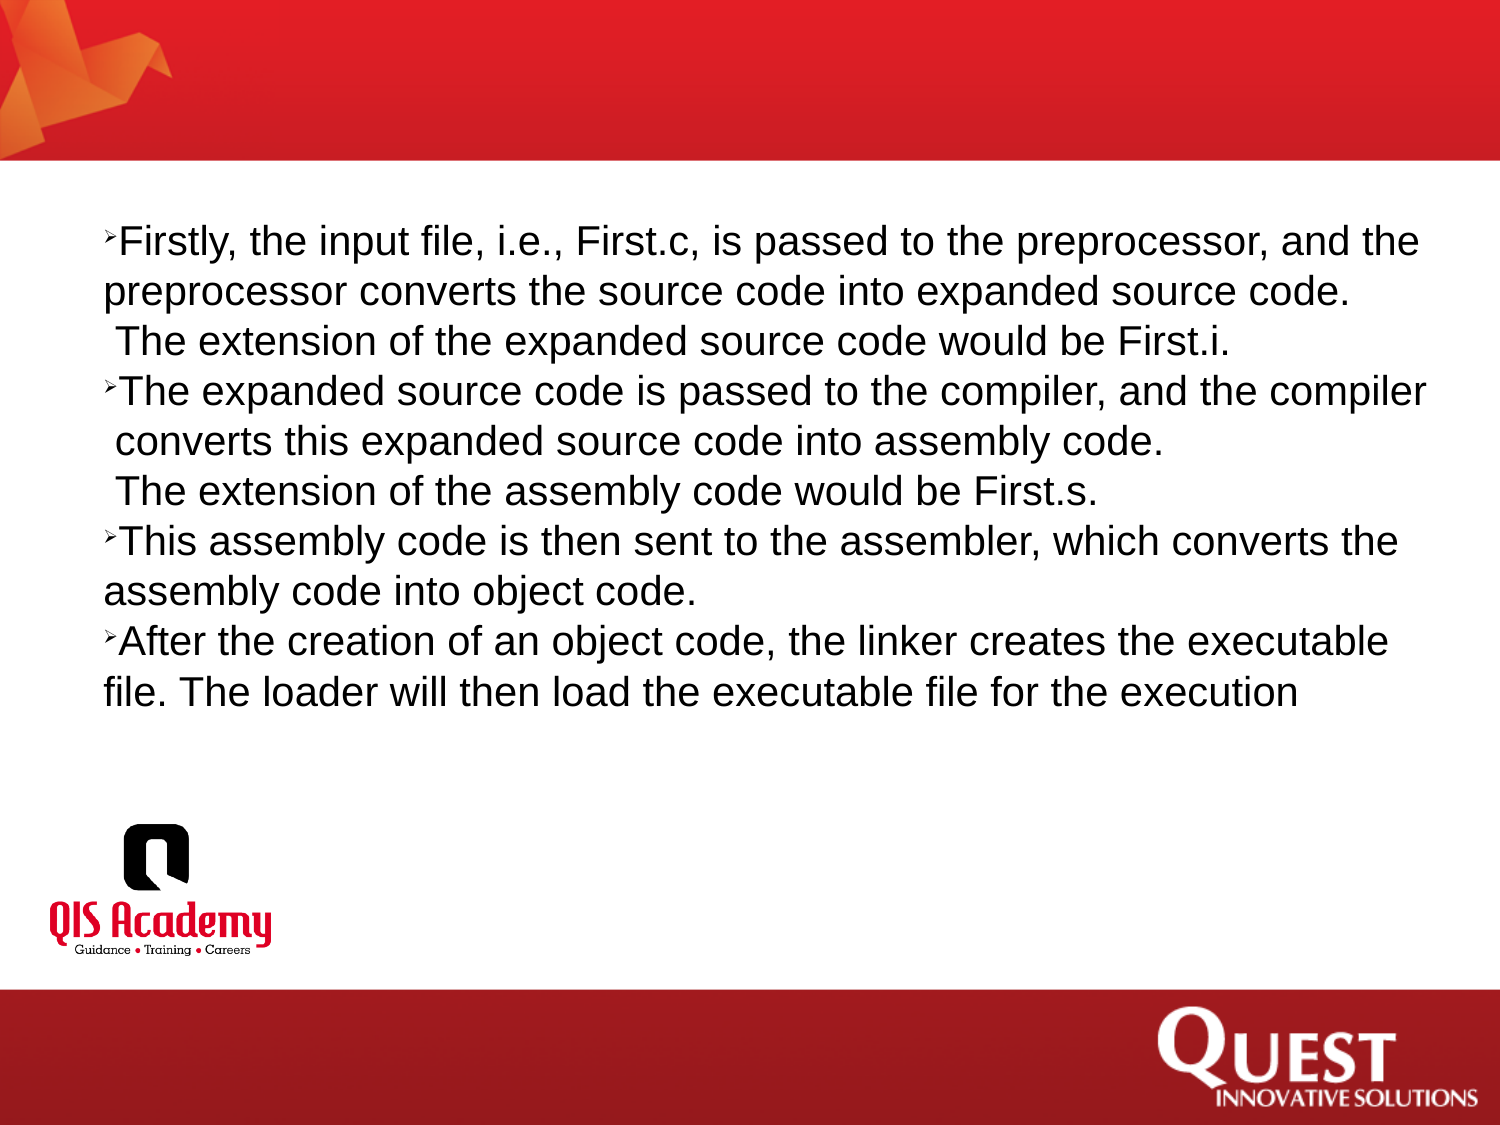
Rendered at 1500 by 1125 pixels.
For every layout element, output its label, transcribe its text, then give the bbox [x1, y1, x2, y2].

text_box Firstly, the input file, i.e., First.c, is passed to the preprocessor, and the preprocessor converts the source code into expanded source code. The extension of the expanded source code would be First.i. The expanded source code is passed to the compiler, and the compiler converts this expanded source code into assembly code. The extension of the assembly code would be First.s. This assembly code is then sent to the assembler, which converts the assembly code into object code. After the creation of an object code, the linker creates the executable file. The loader will then load the executable file for the execution [88, 206, 1447, 722]
